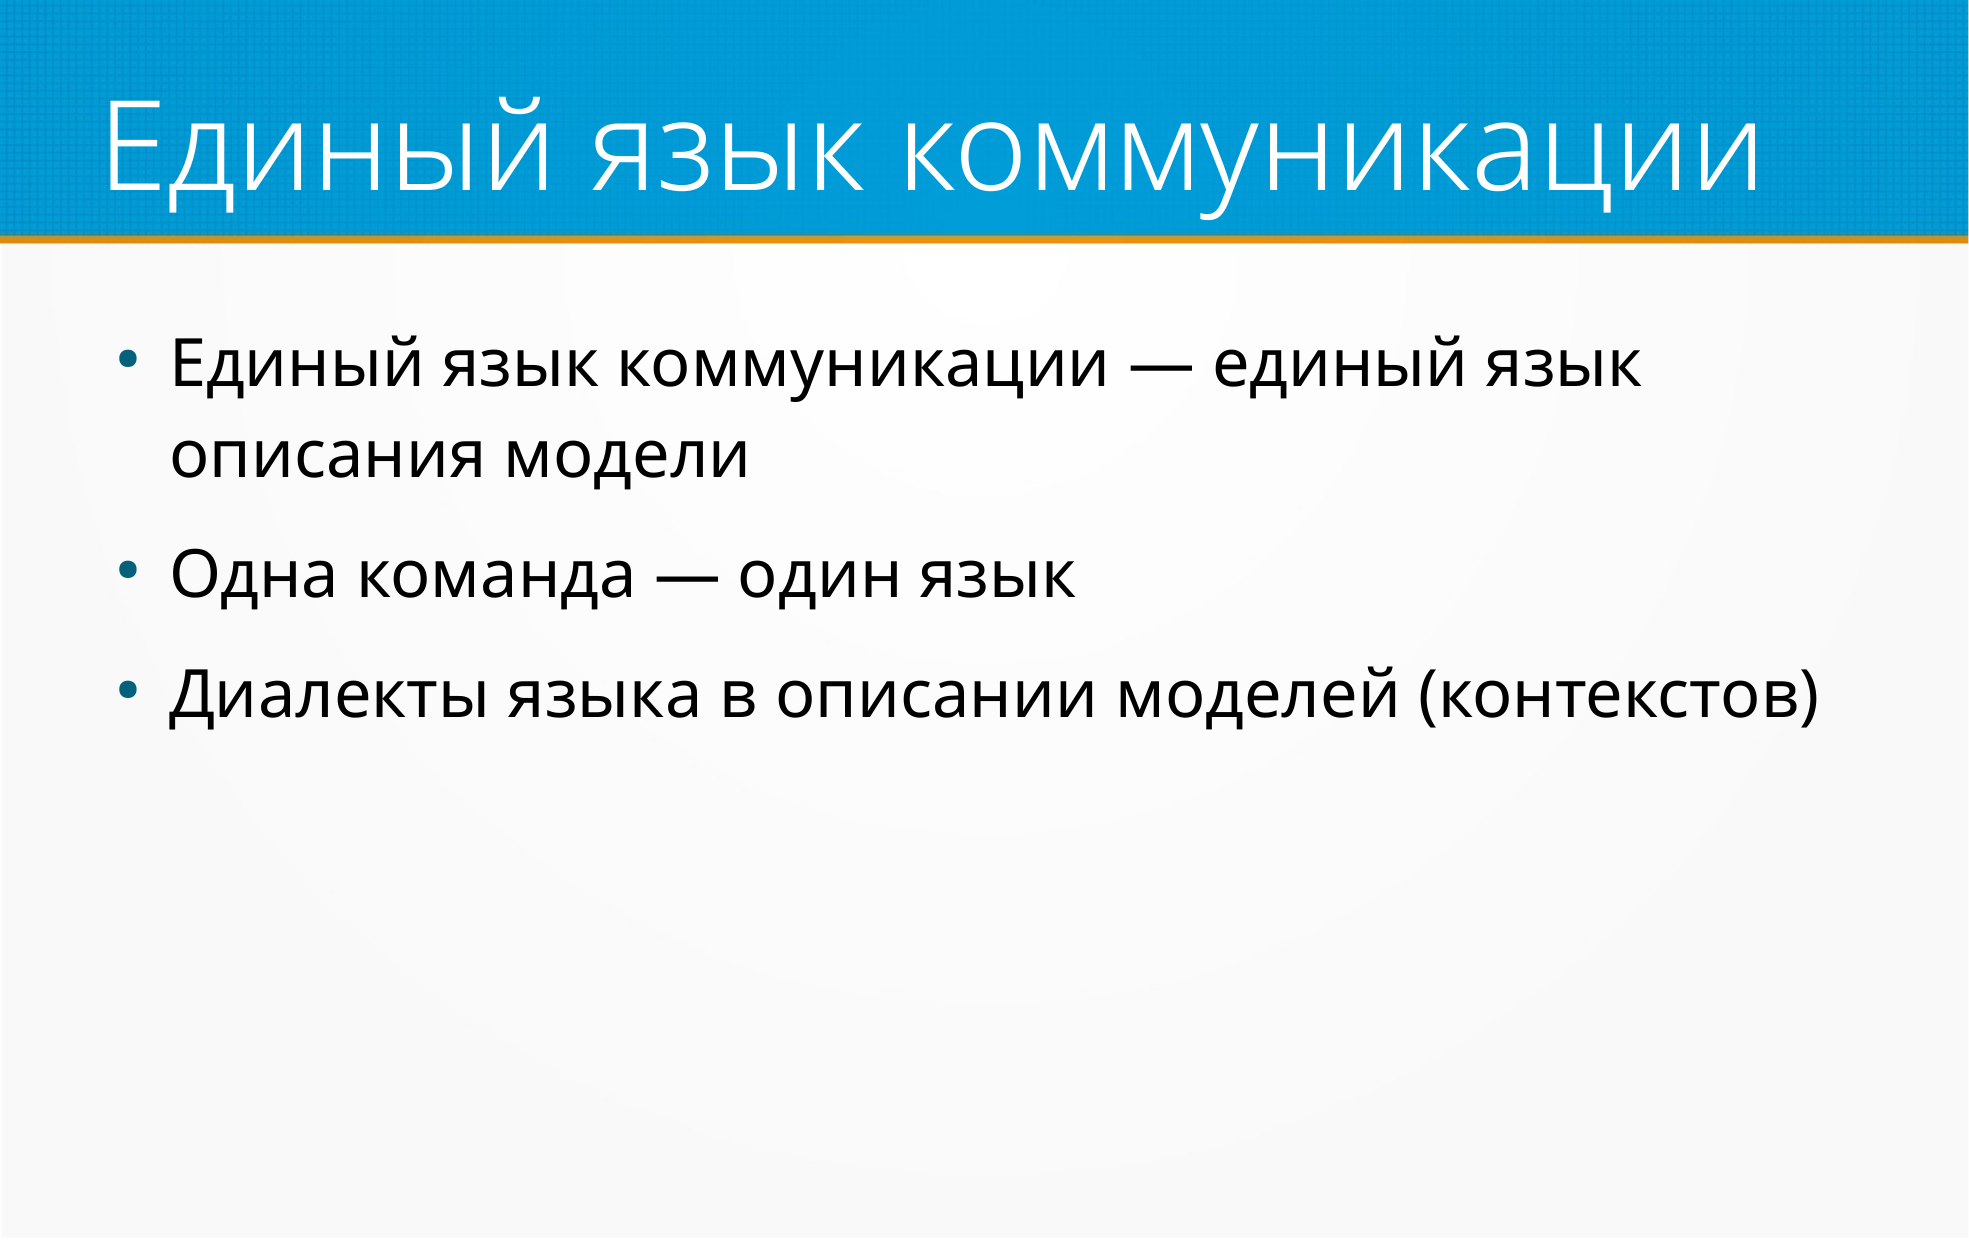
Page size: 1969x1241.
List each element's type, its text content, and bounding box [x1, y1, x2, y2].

picture [0, 233, 1969, 1241]
list Единый язык коммуникации — единый язык описания модели Одна команда — один язык Диалекты языка в описании моделей (контекстов) [98, 315, 1961, 1217]
title Единый язык коммуникации [98, 19, 1870, 227]
